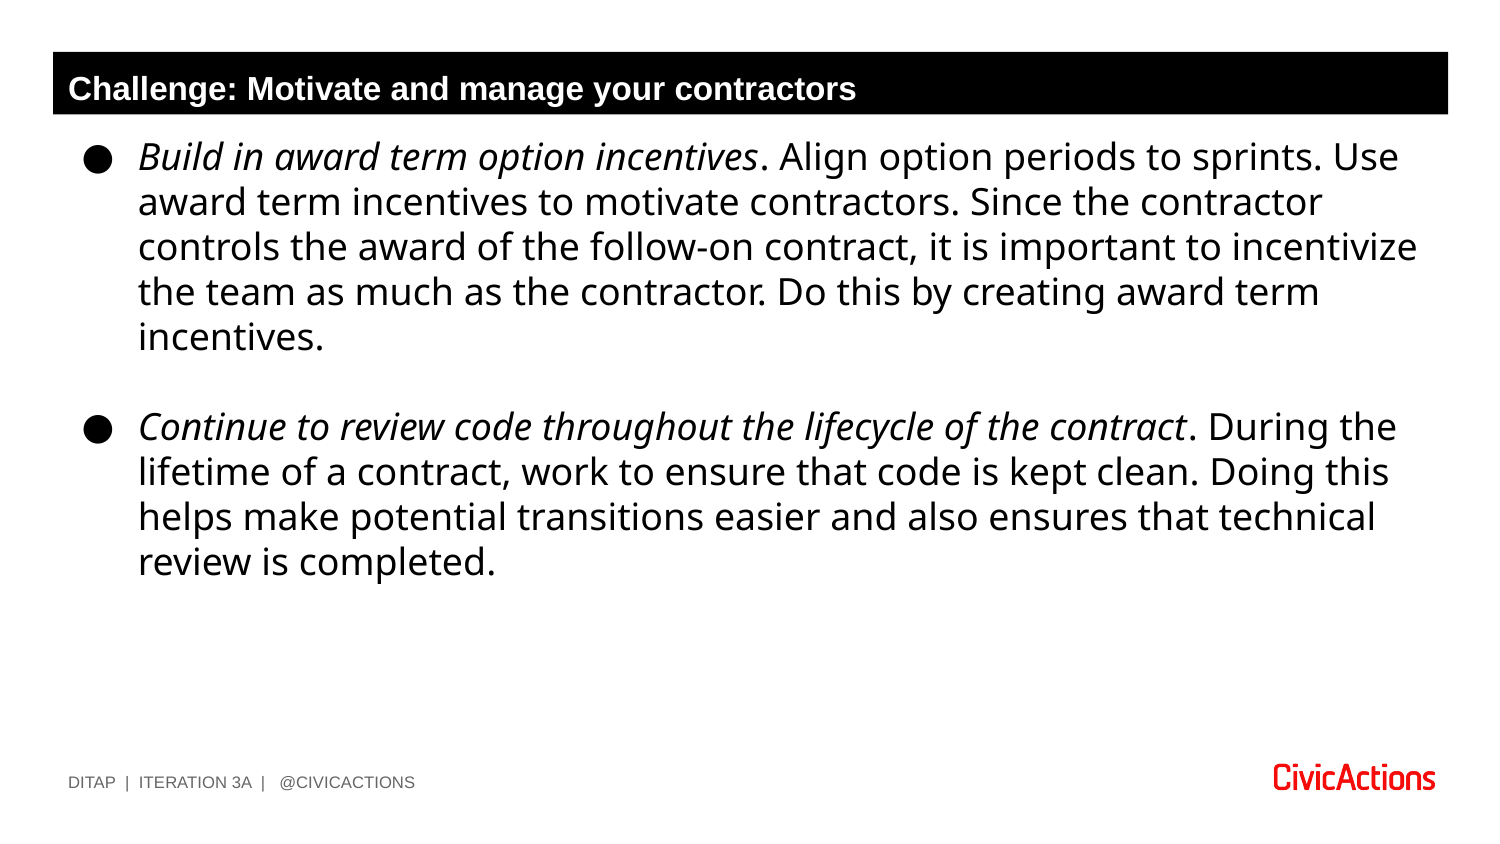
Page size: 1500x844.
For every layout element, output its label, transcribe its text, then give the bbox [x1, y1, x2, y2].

title Challenge: Motivate and manage your contractors [53, 51, 1449, 115]
picture [1271, 758, 1438, 795]
list Build in award term option incentives. Align option periods to sprints. Use award term incentives to motivate contractors. Since the contractor controls the award of the follow-on contract, it is important to incentivize the team as much as the contractor. Do this by creating award term incentives. Continue to review code throughout the lifecycle of the contract. During the lifetime of a contract, work to ensure that code is kept clean. Doing this helps make potential transitions easier and also ensures that technical review is completed. [53, 123, 1449, 605]
